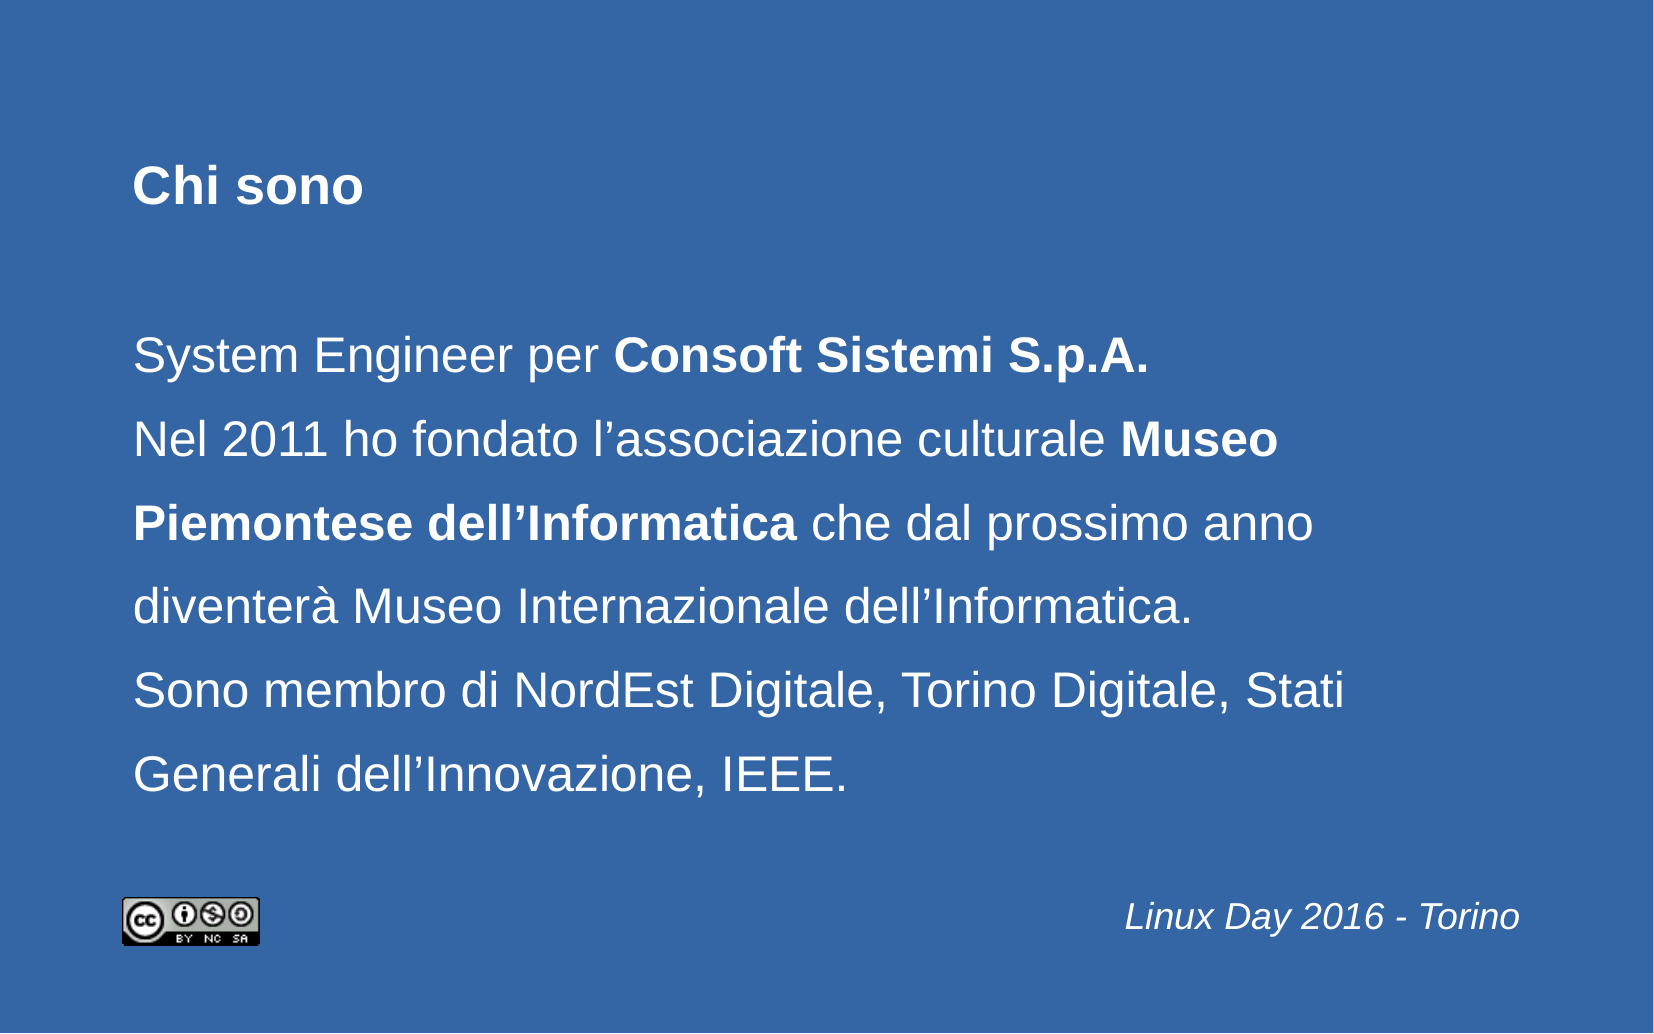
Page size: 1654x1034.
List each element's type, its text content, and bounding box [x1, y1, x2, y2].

picture [122, 897, 260, 946]
text_box Chi sono System Engineer per Consoft Sistemi S.p.A. Nel 2011 ho fondato l’associazione culturale Museo Piemontese dell’Informatica che dal prossimo anno diventerà Museo Internazionale dell’Informatica. Sono membro di NordEst Digitale, Torino Digitale, Stati Generali dell’Innovazione, IEEE. [118, 118, 1536, 870]
text_box Linux Day 2016 - Torino [1109, 887, 1536, 1034]
